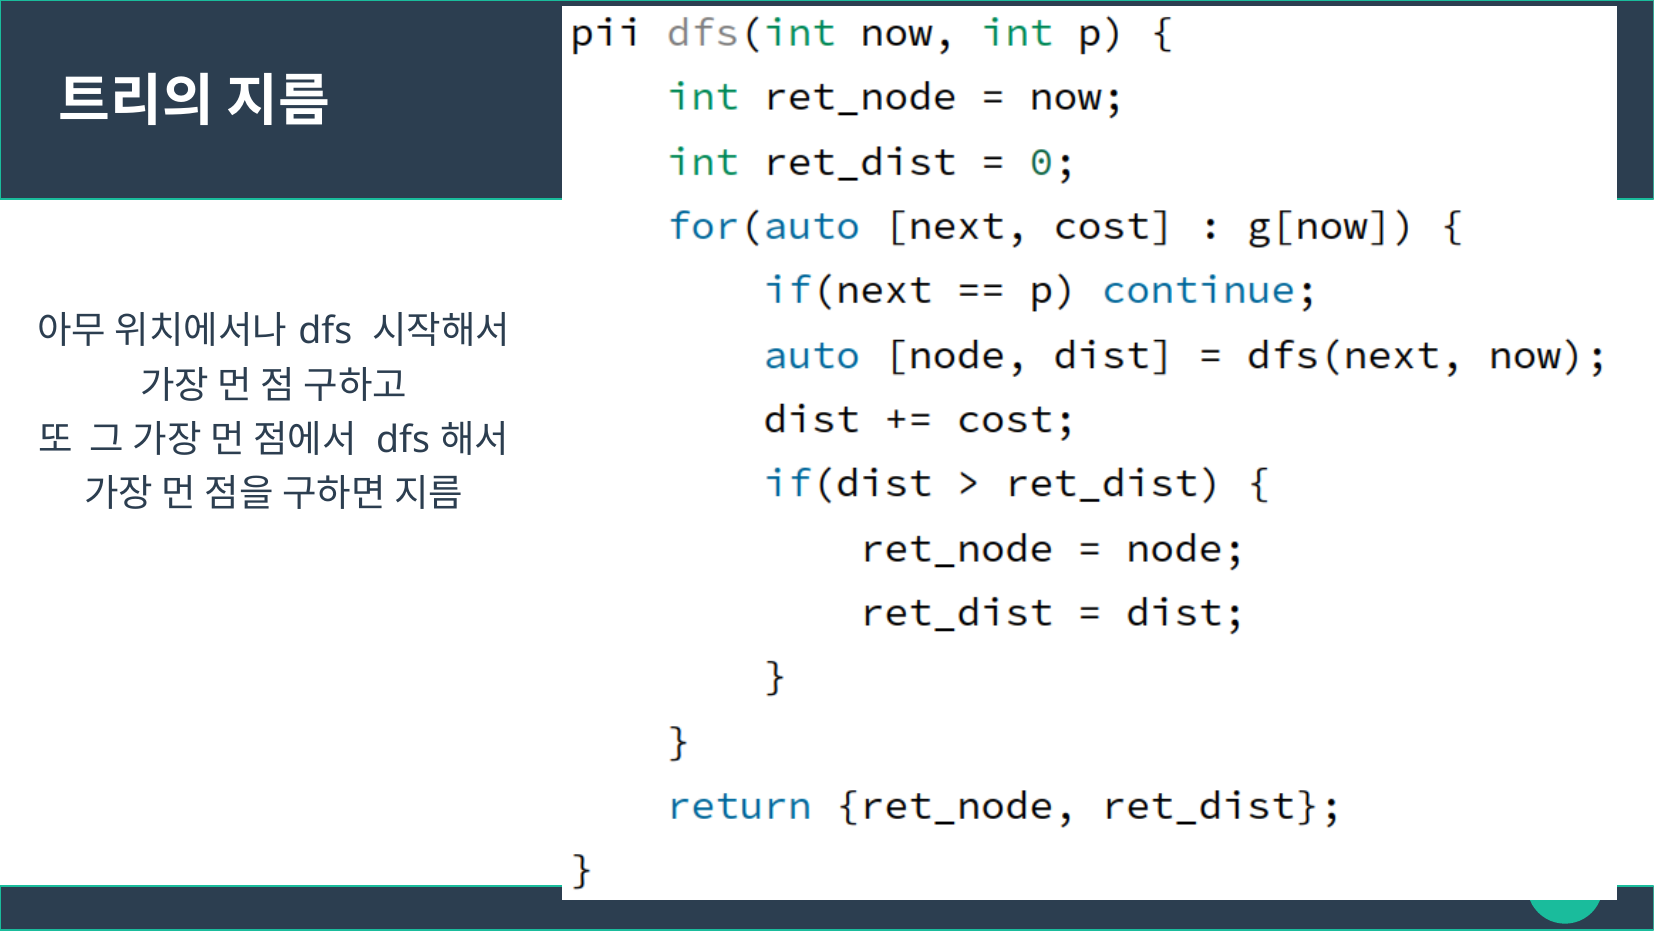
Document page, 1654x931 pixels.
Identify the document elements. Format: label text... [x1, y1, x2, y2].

title 트리의 지름 [59, 37, 562, 155]
text_box 아무 위치에서나dfs 시작해서 가장 먼 점 구하고 또 그 가장 먼 점에서 dfs해서 가장 먼 점을 구하면 지름 [22, 292, 526, 526]
picture [562, 6, 1617, 901]
